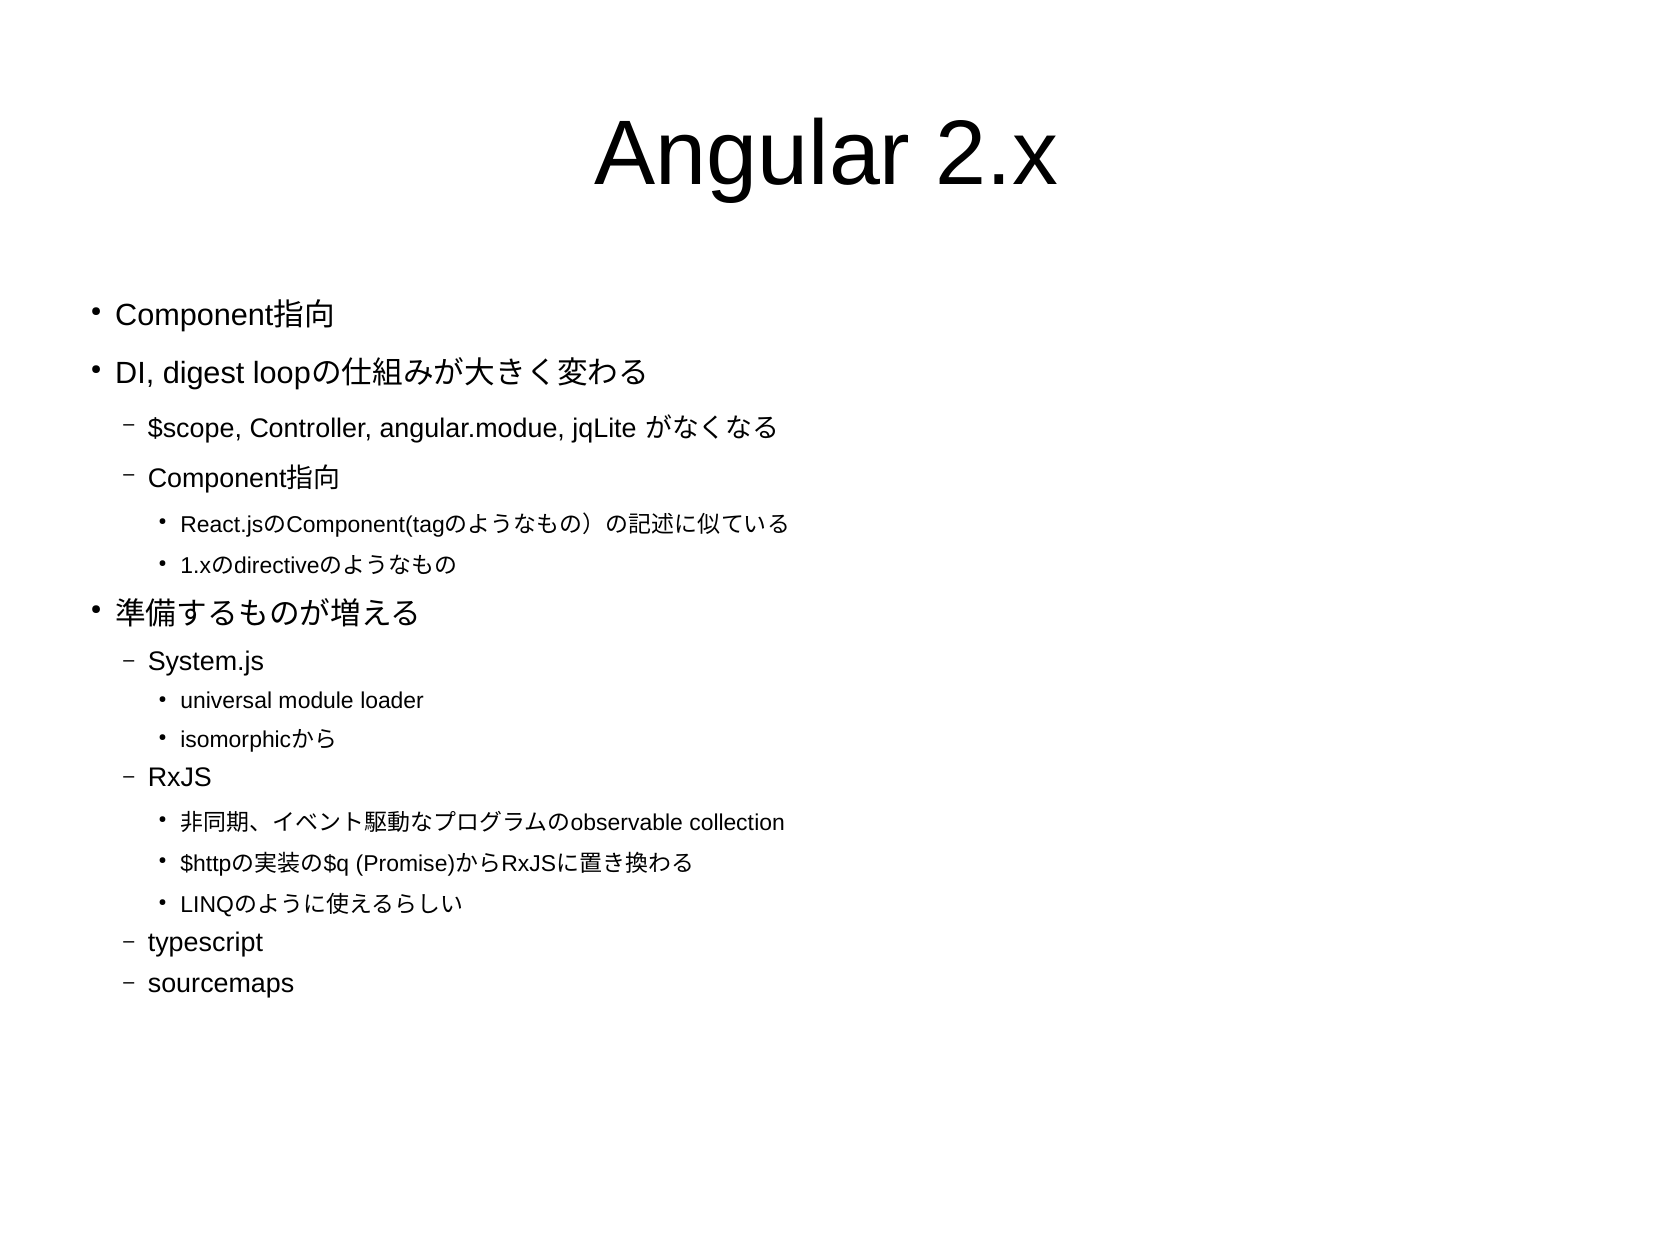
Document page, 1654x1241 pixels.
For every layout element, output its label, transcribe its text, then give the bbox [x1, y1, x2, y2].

list Component指向 DI, digest loopの仕組みが大きく変わる $scope, Controller, angular.modue, jqLite がなくなる Component指向 React.jsのComponent(tagのようなもの）の記述に似ている 1.xのdirectiveのようなもの 準備するものが増える System.js universal module loader isomorphicから RxJS 非同期、イベント駆動なプログラムのobservable collection $httpの実装の$q (Promise)からRxJSに置き換わる LINQのように使えるらしい typescript sourcemaps [82, 290, 1571, 1010]
title Angular 2.x [82, 49, 1571, 257]
